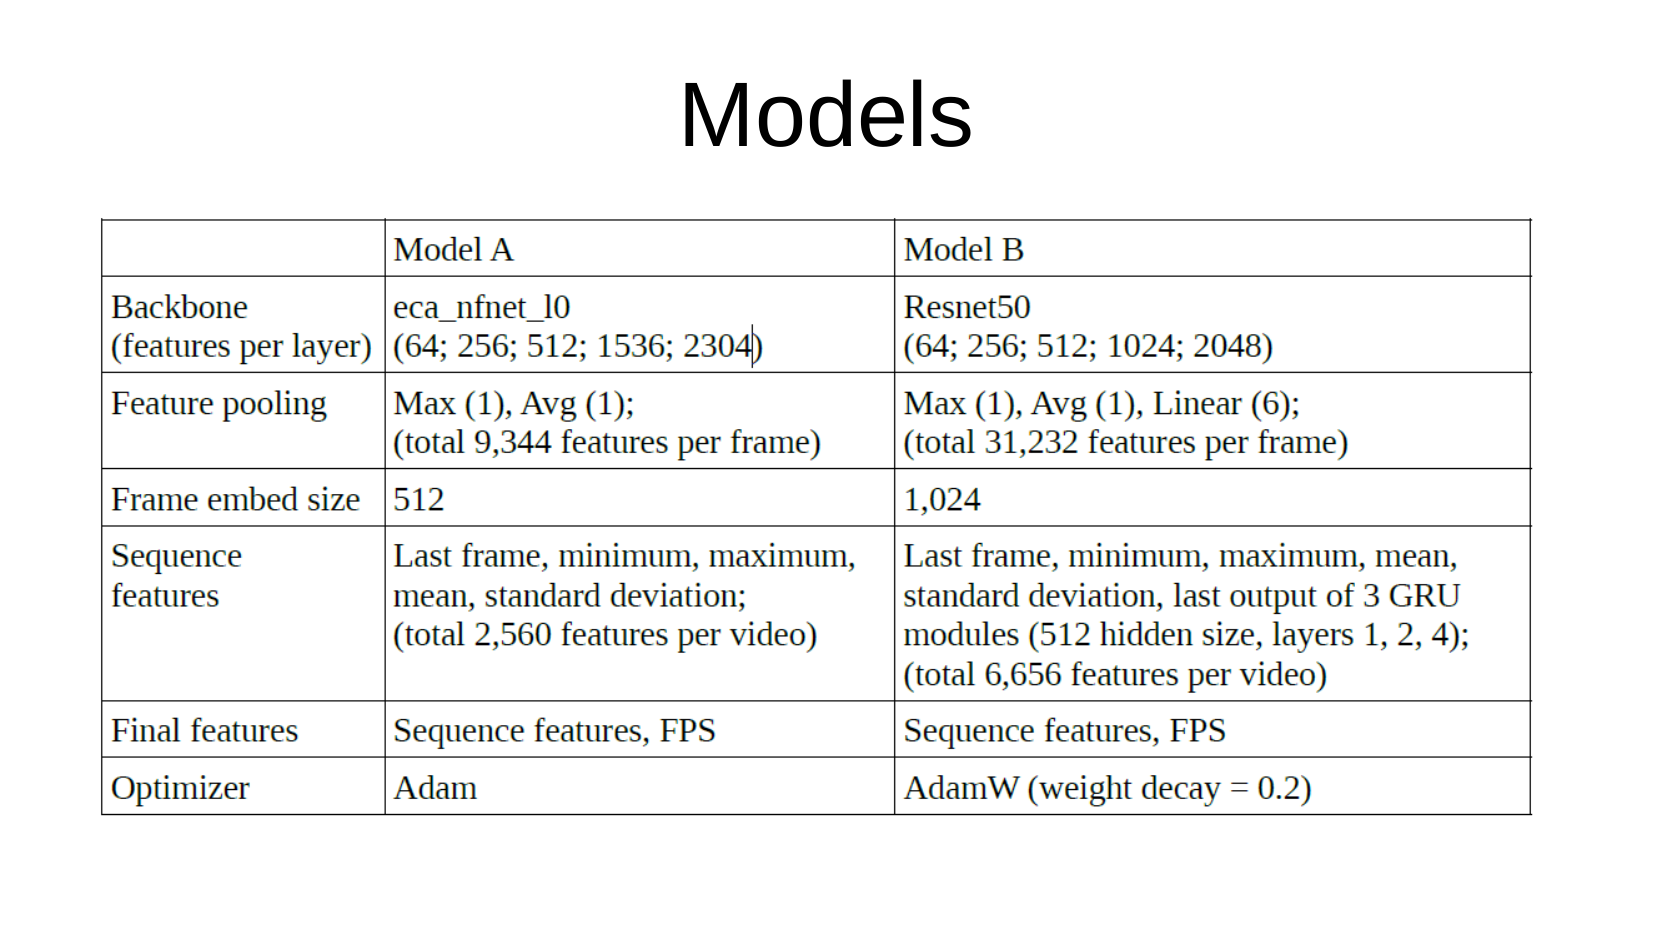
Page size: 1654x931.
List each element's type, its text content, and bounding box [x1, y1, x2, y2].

title Models [82, 37, 1571, 193]
picture [75, 192, 1556, 834]
